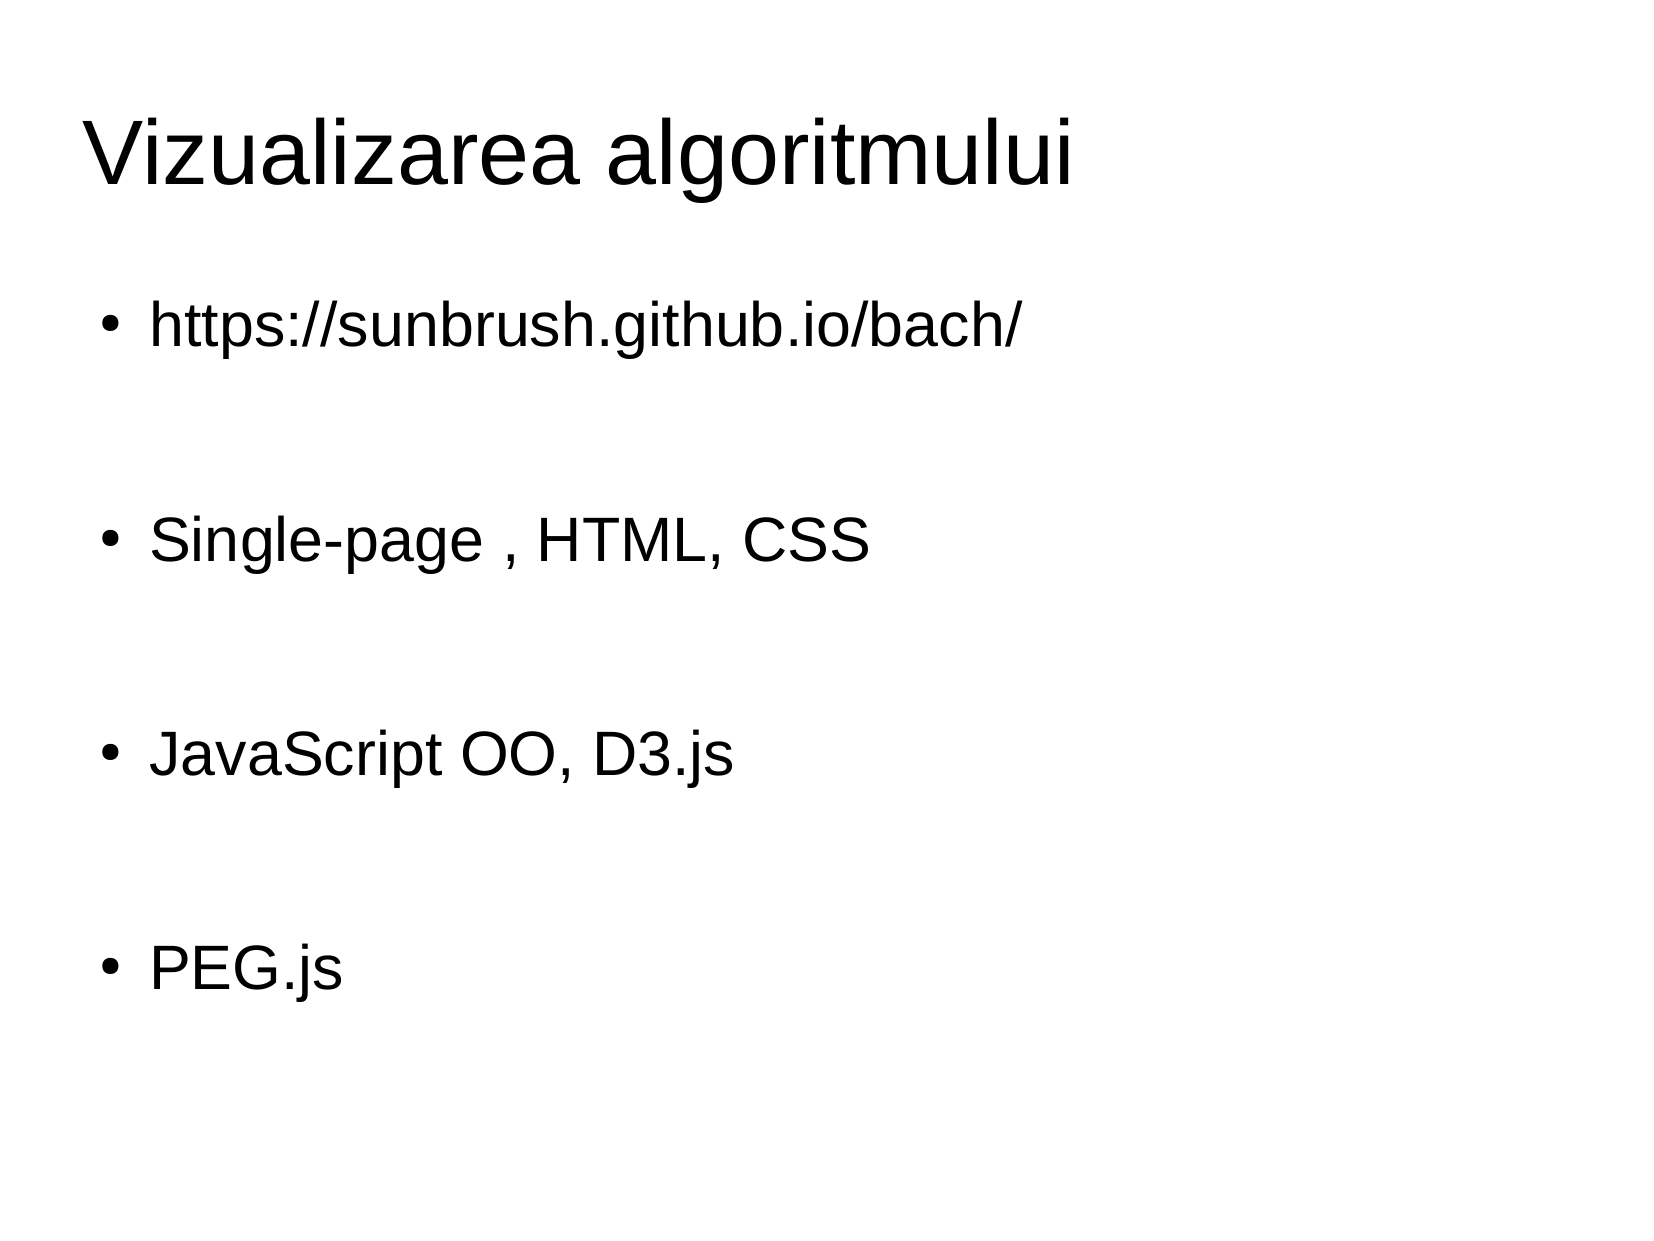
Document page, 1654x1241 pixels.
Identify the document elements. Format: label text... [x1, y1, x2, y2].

title Vizualizarea algoritmului [82, 49, 1571, 257]
list https://sunbrush.github.io/bach/ Single-page , HTML, CSS JavaScript OO, D3.js PEG.js [82, 290, 1571, 1010]
